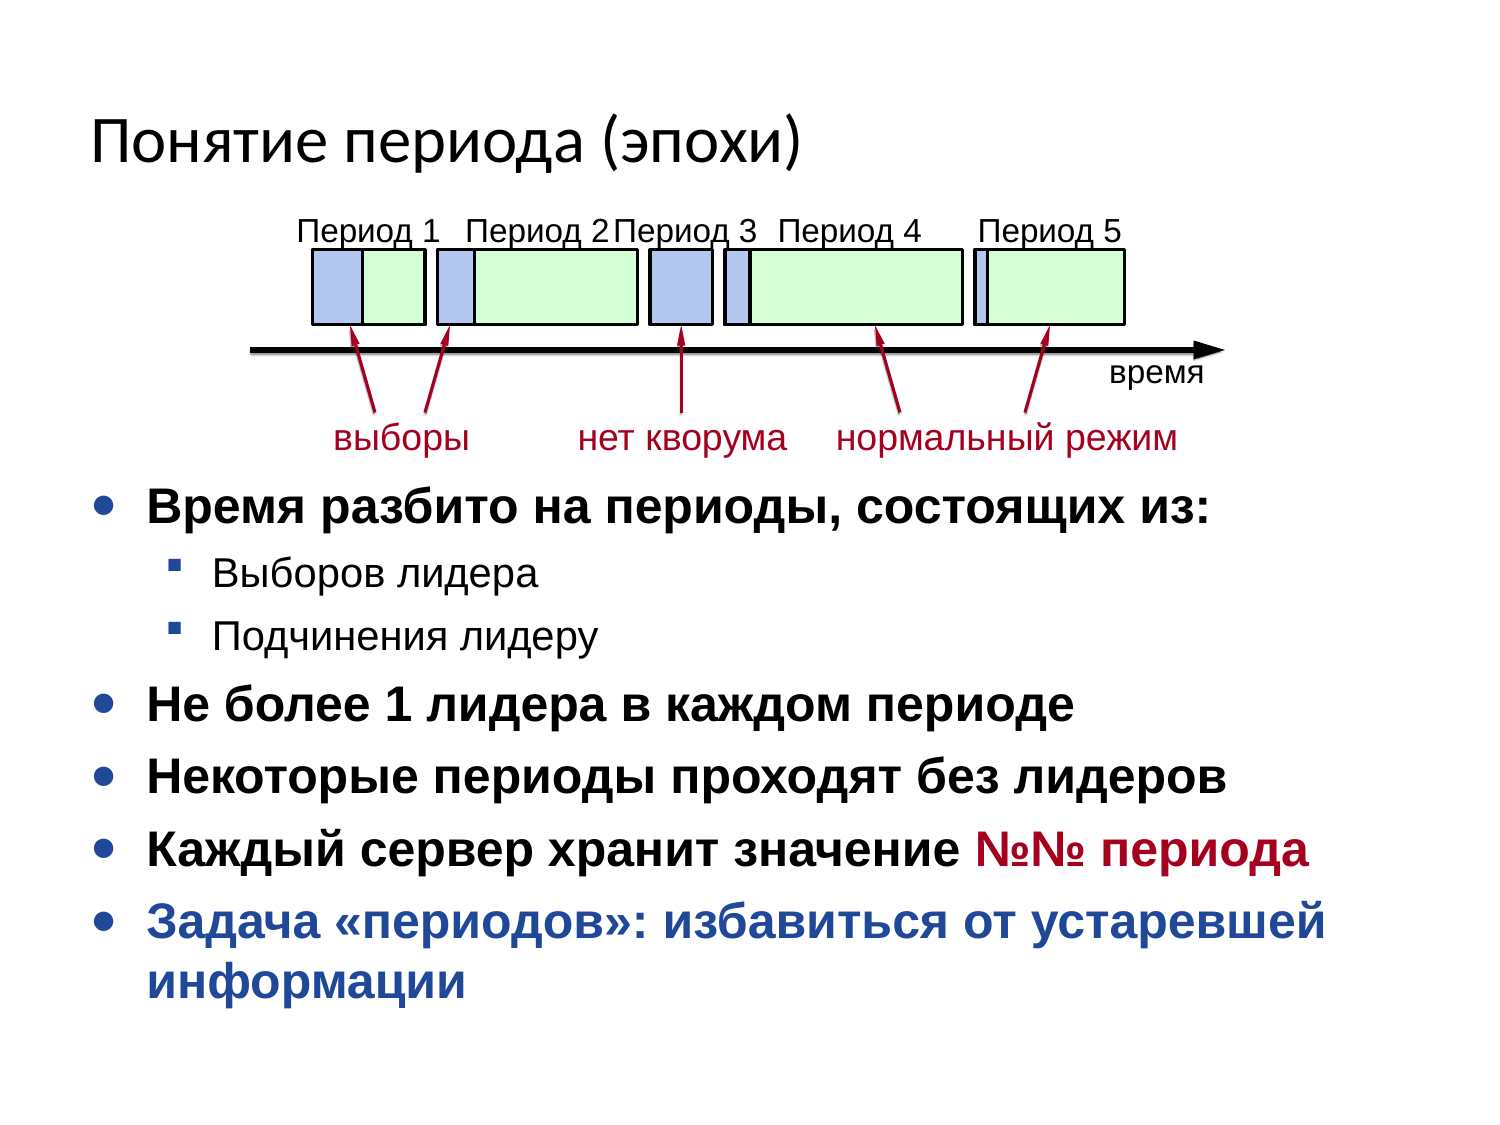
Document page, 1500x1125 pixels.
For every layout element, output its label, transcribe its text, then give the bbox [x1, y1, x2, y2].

text_box выборы [428, 432, 438, 448]
text_box время [1131, 367, 1140, 381]
text_box Период 5 [977, 209, 1123, 250]
text_box Период 4 [777, 209, 922, 250]
text_box Период 2 [465, 209, 607, 250]
list Время разбито на периоды, состоящих из: Выборов лидера Подчинения лидеру Не более 1 лидера в каждом периоде Некоторые периоды проходят без лидеров Каждый сервер хранит значение №№ периода Задача «периодов»: избавиться от устаревшей информации [75, 465, 1425, 946]
title Понятие периода (эпохи) [75, 85, 1425, 186]
text_box время [1109, 349, 1205, 390]
text_box [649, 250, 713, 325]
text_box Период 3 [607, 209, 764, 250]
text_box [312, 250, 425, 325]
text_box нормальный режим [835, 412, 1179, 458]
text_box [974, 249, 1125, 325]
text_box Период 1 [296, 209, 441, 250]
text_box нет кворума [577, 412, 788, 458]
text_box [437, 249, 638, 325]
text_box [724, 249, 963, 325]
text_box выборы [333, 412, 471, 458]
